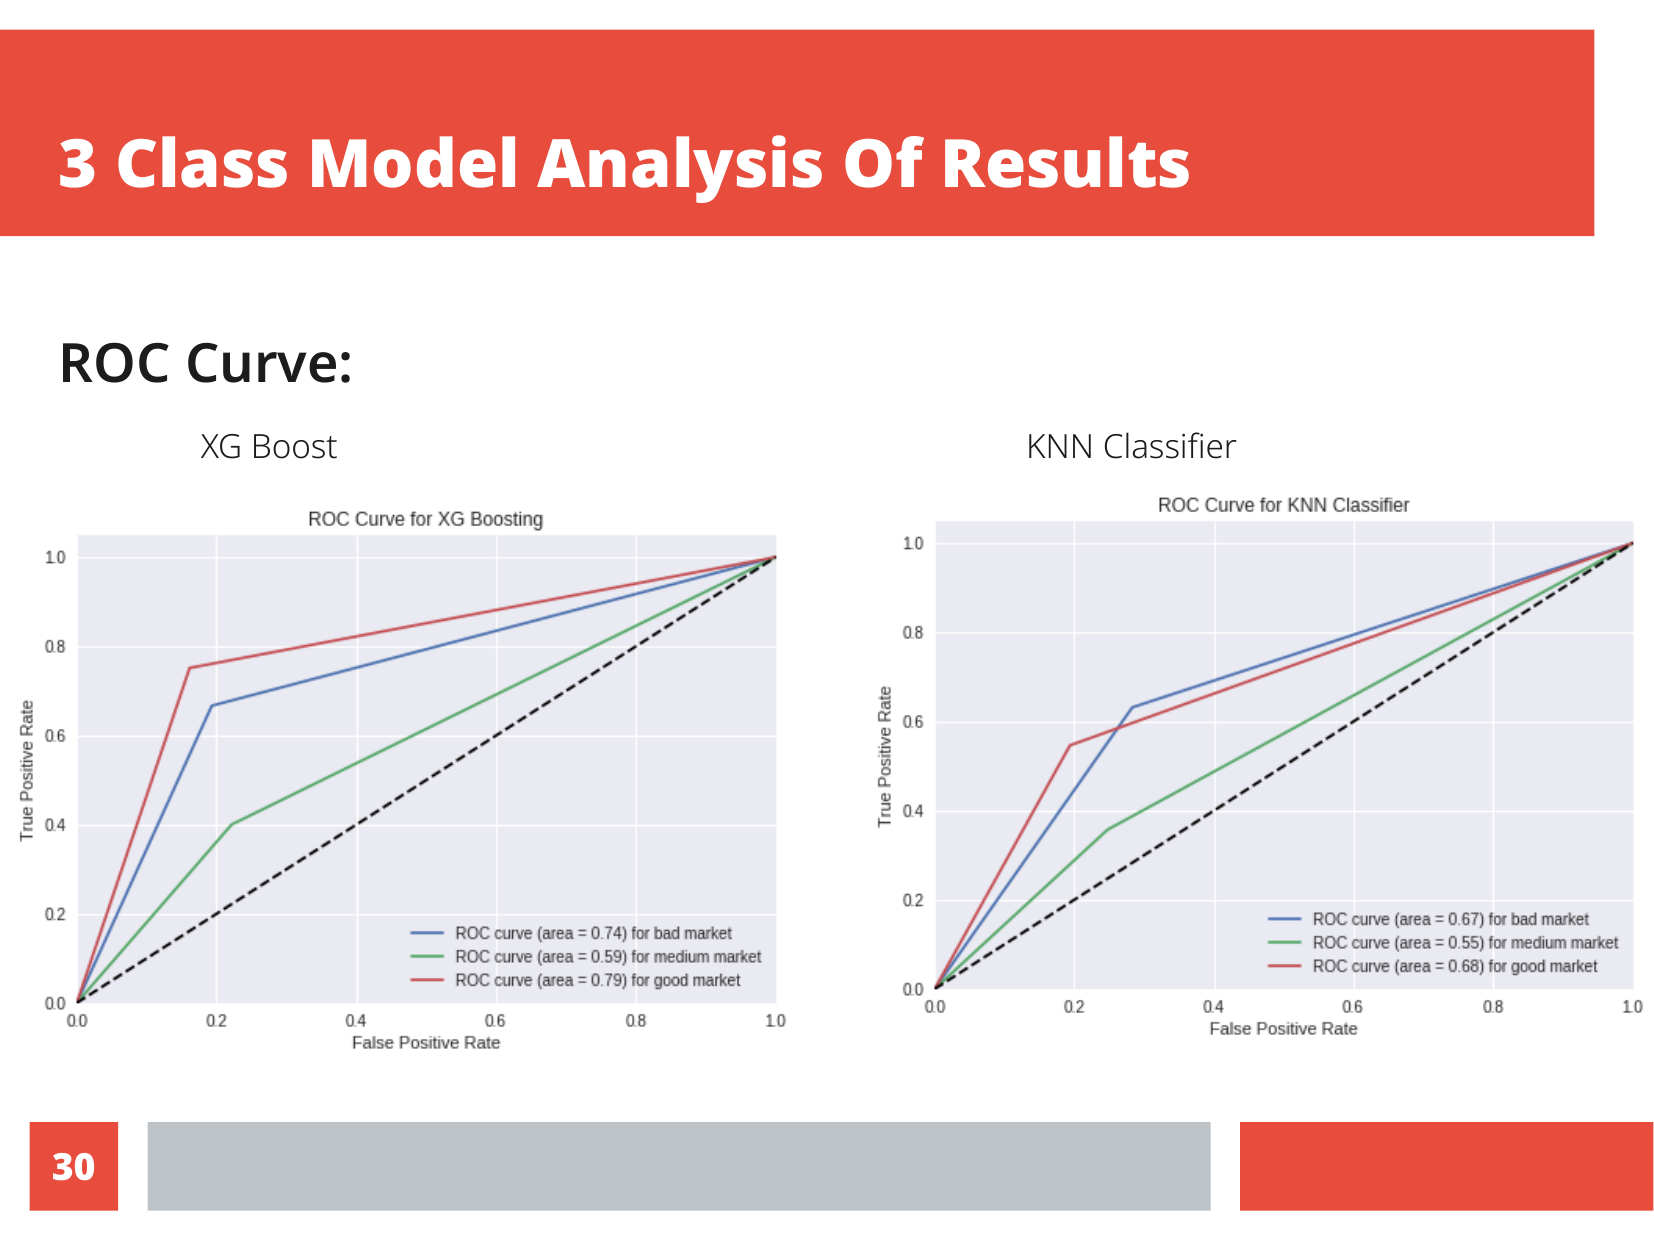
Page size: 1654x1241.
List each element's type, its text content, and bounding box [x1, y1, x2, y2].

title 3 Class Model Analysis Of Results [59, 59, 1595, 207]
picture [11, 501, 797, 1063]
picture [869, 487, 1654, 1049]
list ROC Curve: XG Boost KNN Classifier [59, 324, 1565, 1093]
